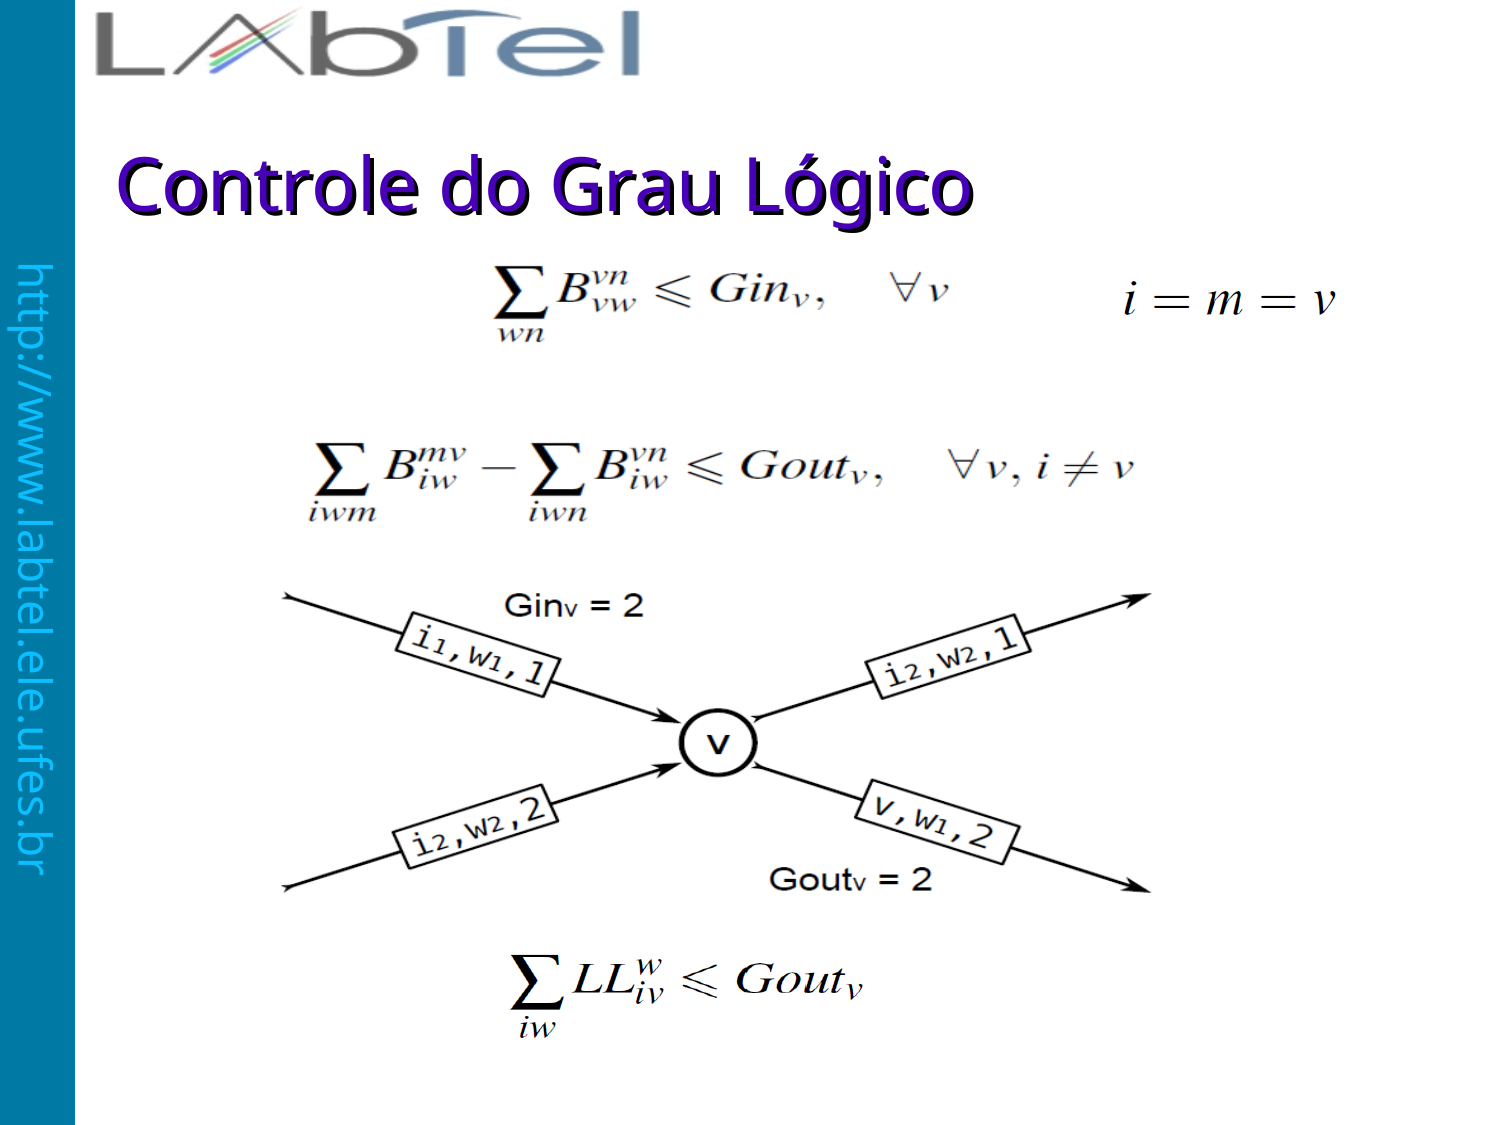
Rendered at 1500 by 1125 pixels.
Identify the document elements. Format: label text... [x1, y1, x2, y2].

picture [76, 0, 675, 88]
picture [508, 953, 866, 1045]
title Controle do Grau Lógico [99, 83, 1460, 281]
picture [306, 264, 1339, 526]
picture [279, 589, 1152, 897]
